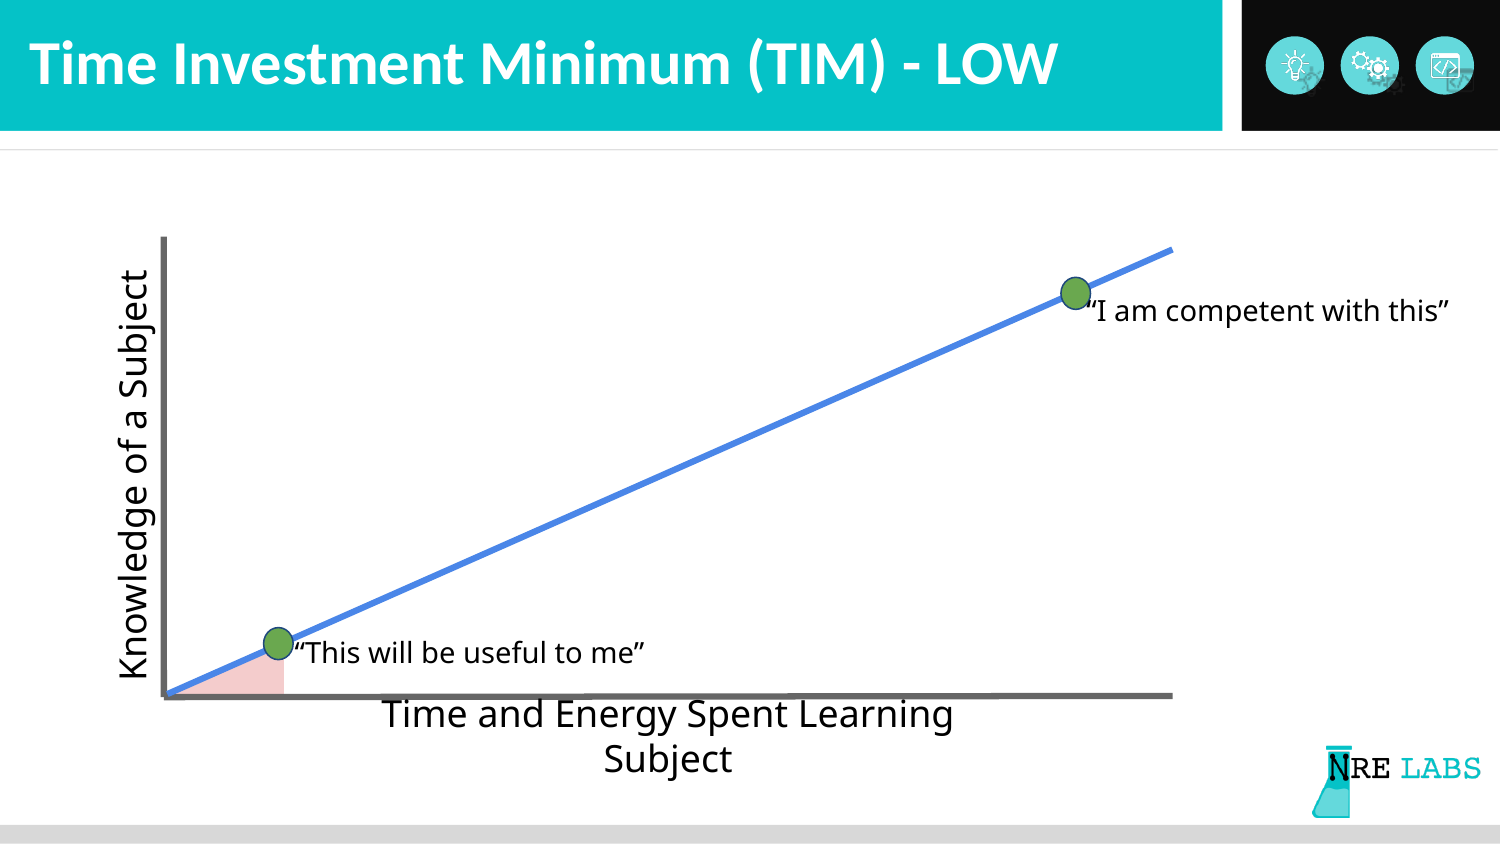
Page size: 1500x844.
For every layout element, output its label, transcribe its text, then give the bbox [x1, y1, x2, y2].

text_box [1060, 279, 1068, 307]
text_box “This will be useful to me” [270, 619, 669, 683]
list Time Investment Minimum (TIM) - LOW [18, 16, 1126, 64]
text_box “I am competent with this” [1068, 277, 1467, 342]
text_box Knowledge of a Subject [89, 121, 173, 831]
picture [1347, 42, 1393, 88]
text_box [180, 627, 294, 693]
picture [1312, 735, 1500, 818]
picture [1425, 45, 1465, 86]
picture [1272, 42, 1318, 88]
text_box Time and Energy Spent Learning Subject [313, 694, 1023, 777]
